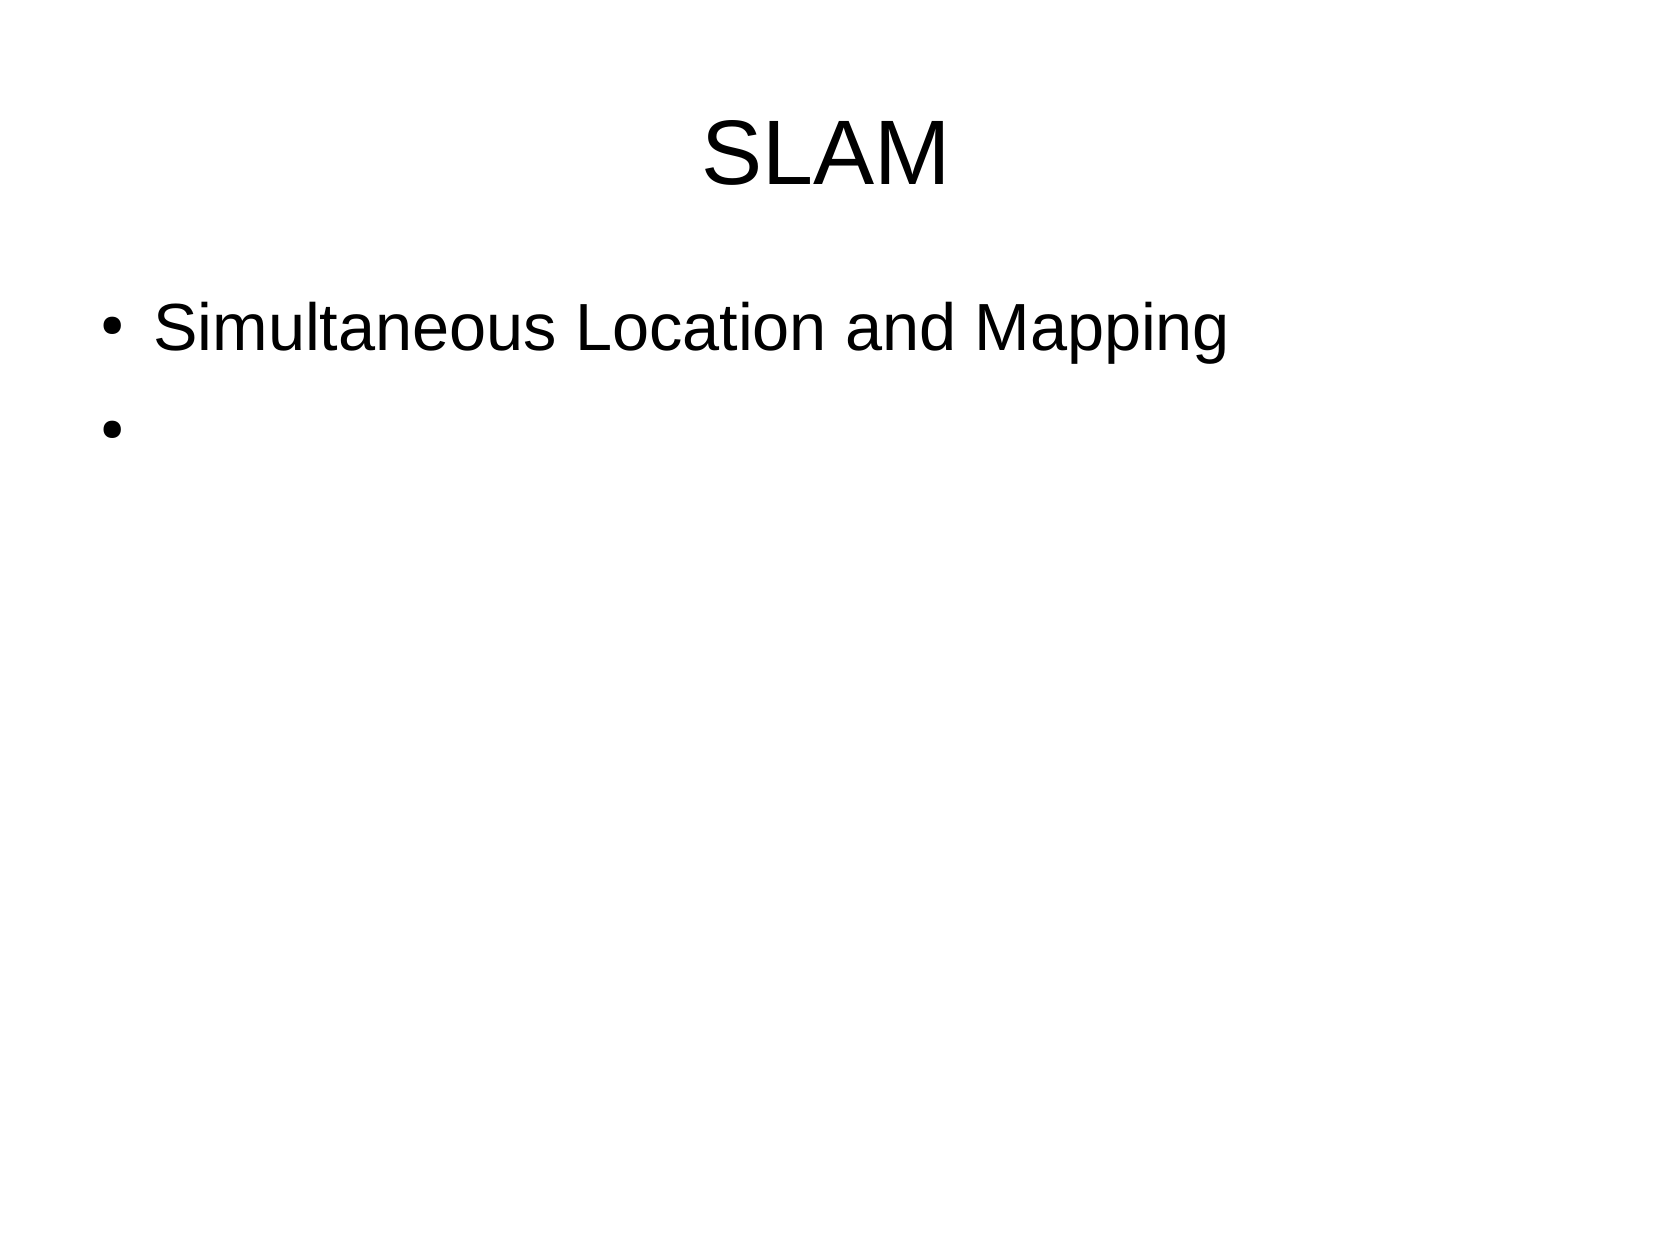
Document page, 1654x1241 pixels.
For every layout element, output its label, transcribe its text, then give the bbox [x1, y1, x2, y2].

title SLAM [82, 49, 1571, 257]
list Simultaneous Location and Mapping [82, 290, 1571, 1010]
